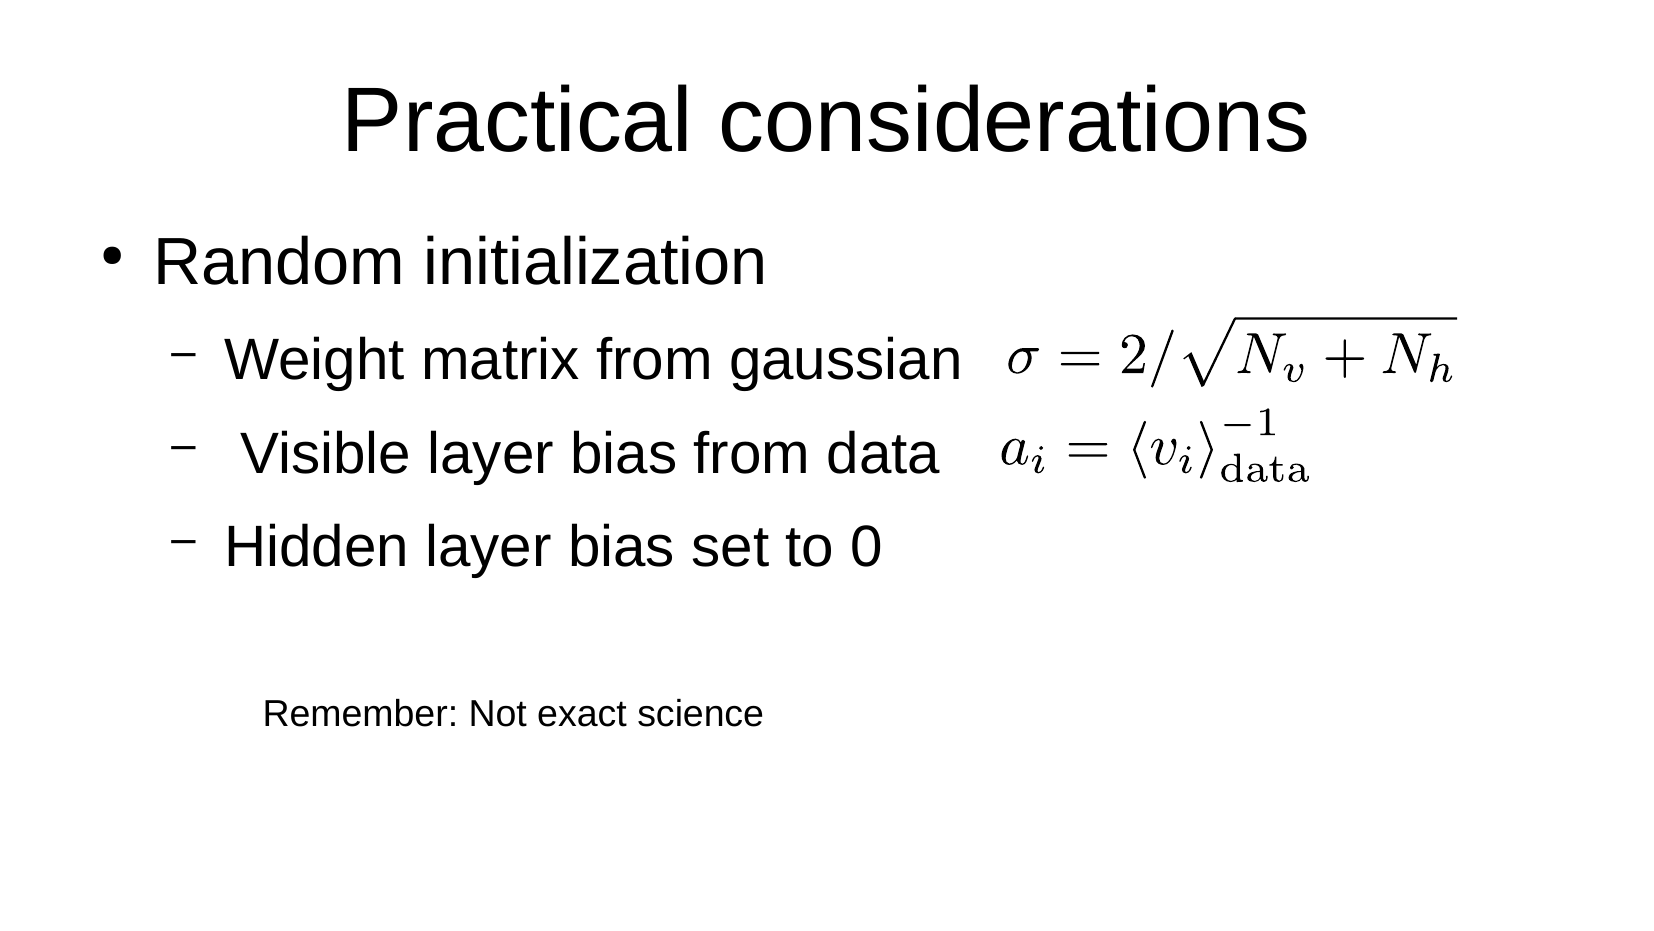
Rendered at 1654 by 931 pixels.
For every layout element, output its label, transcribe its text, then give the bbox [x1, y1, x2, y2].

picture [1003, 315, 1460, 390]
title Practical considerations [82, 37, 1571, 193]
picture [997, 406, 1312, 485]
text_box Remember: Not exact science [248, 685, 1359, 827]
list Random initialization Weight matrix from gaussian Visible layer bias from data Hidden layer bias set to 0 [82, 217, 1571, 758]
